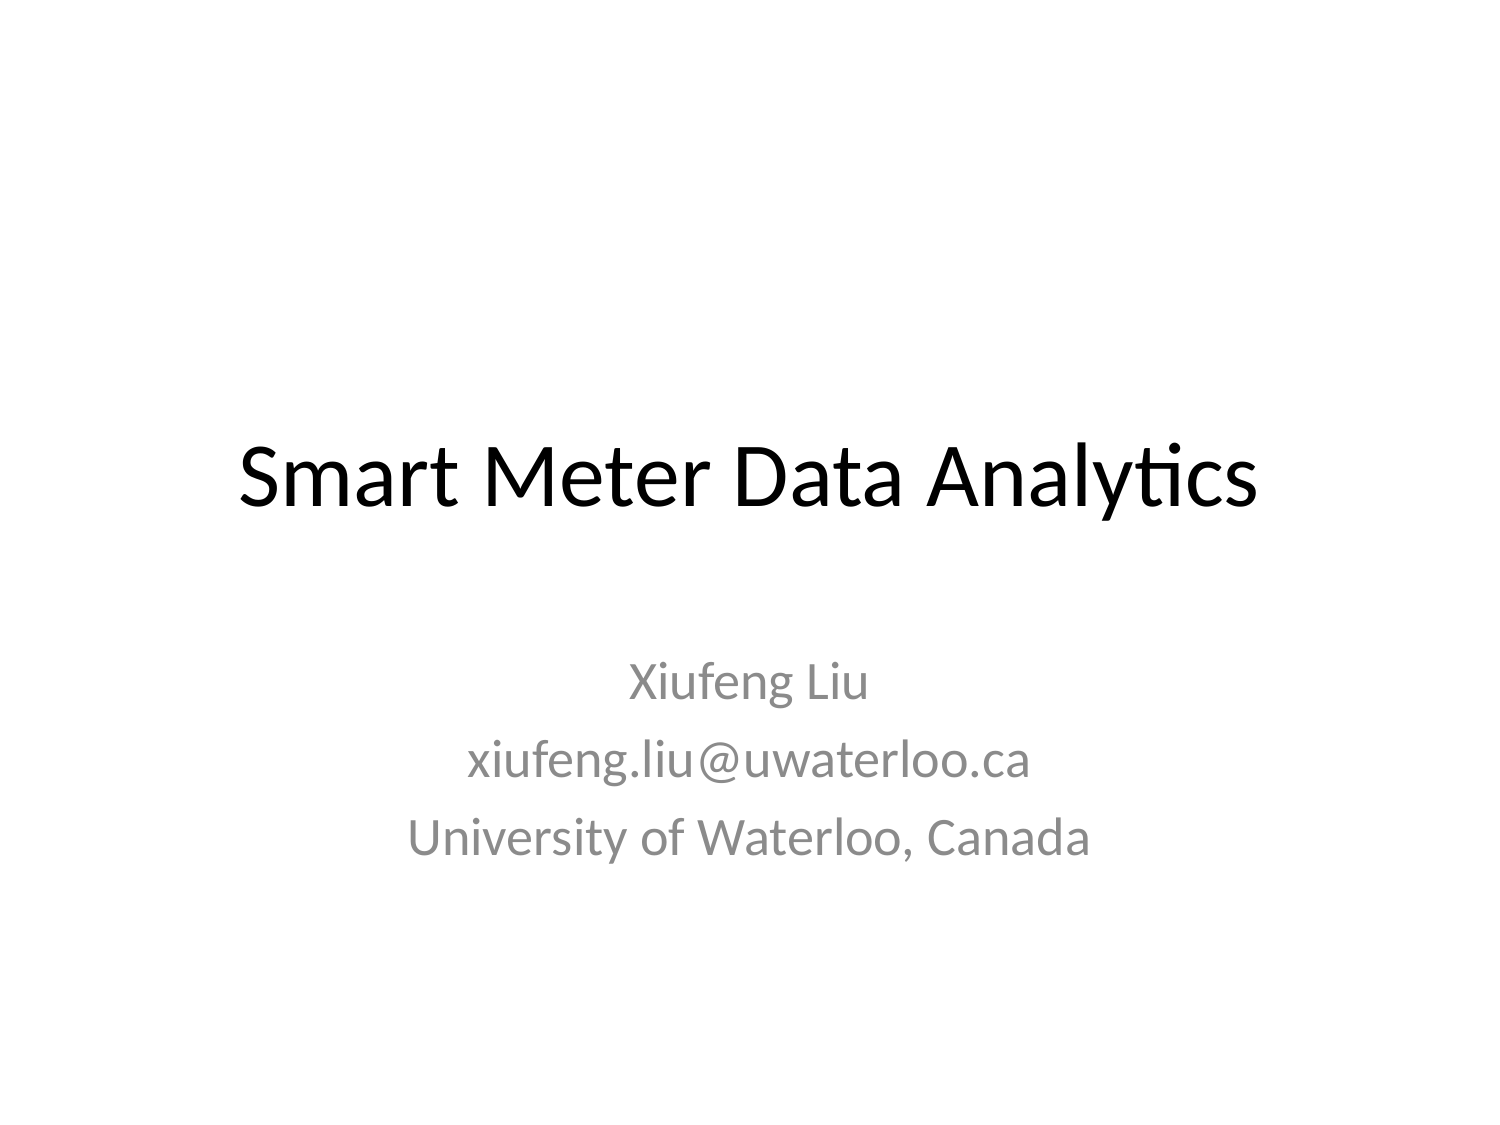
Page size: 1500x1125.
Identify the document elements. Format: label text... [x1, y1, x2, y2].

subtitle Xiufeng Liu xiufeng.liu@uwaterloo.ca University of Waterloo, Canada [225, 637, 1275, 925]
title Smart Meter Data Analytics [112, 349, 1388, 591]
